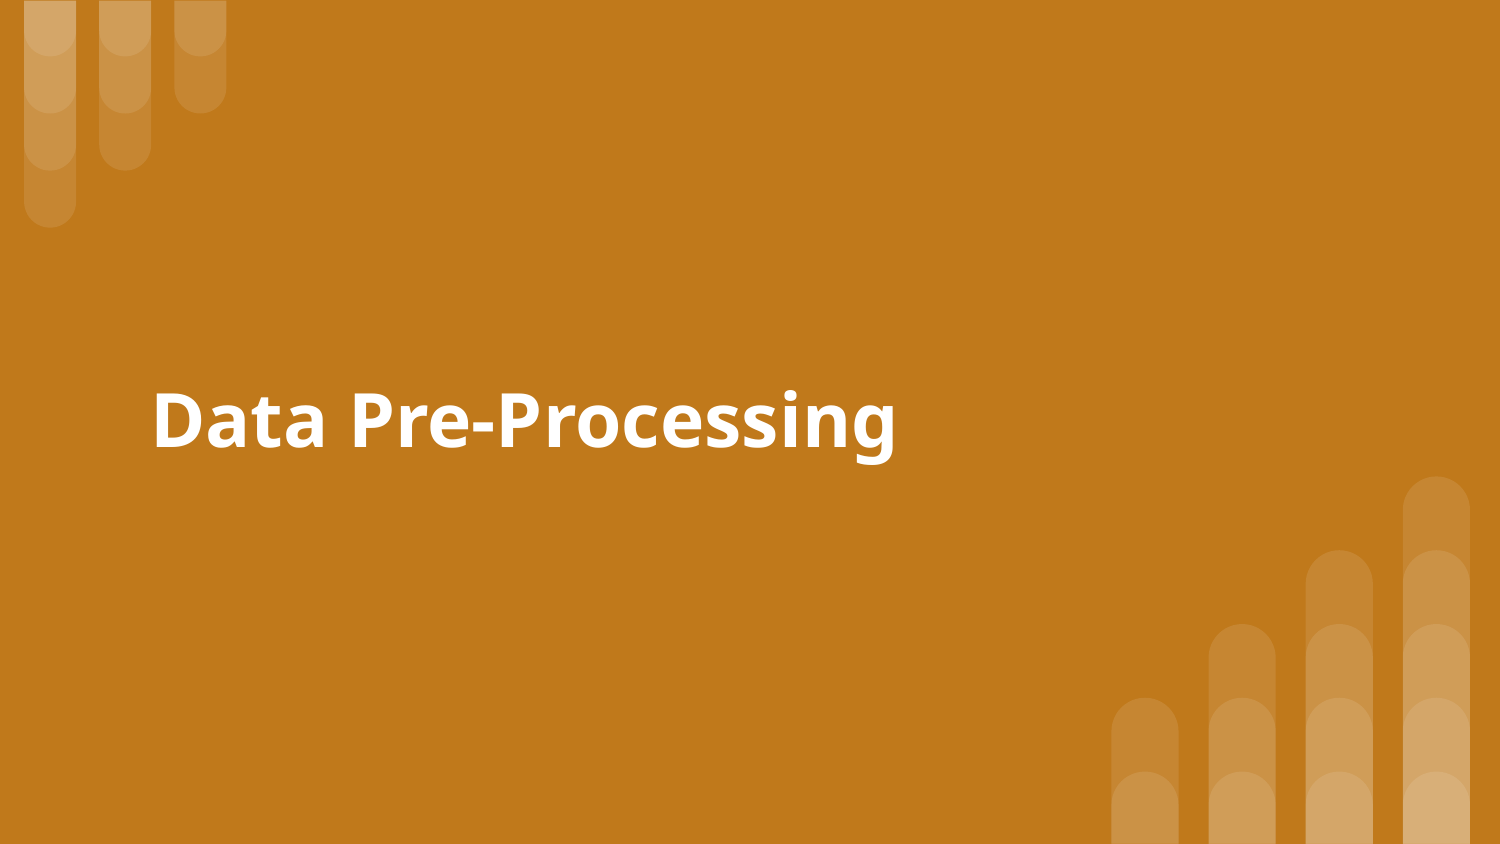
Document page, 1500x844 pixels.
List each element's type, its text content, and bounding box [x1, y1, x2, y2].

title Data Pre-Processing [135, 264, 1097, 572]
